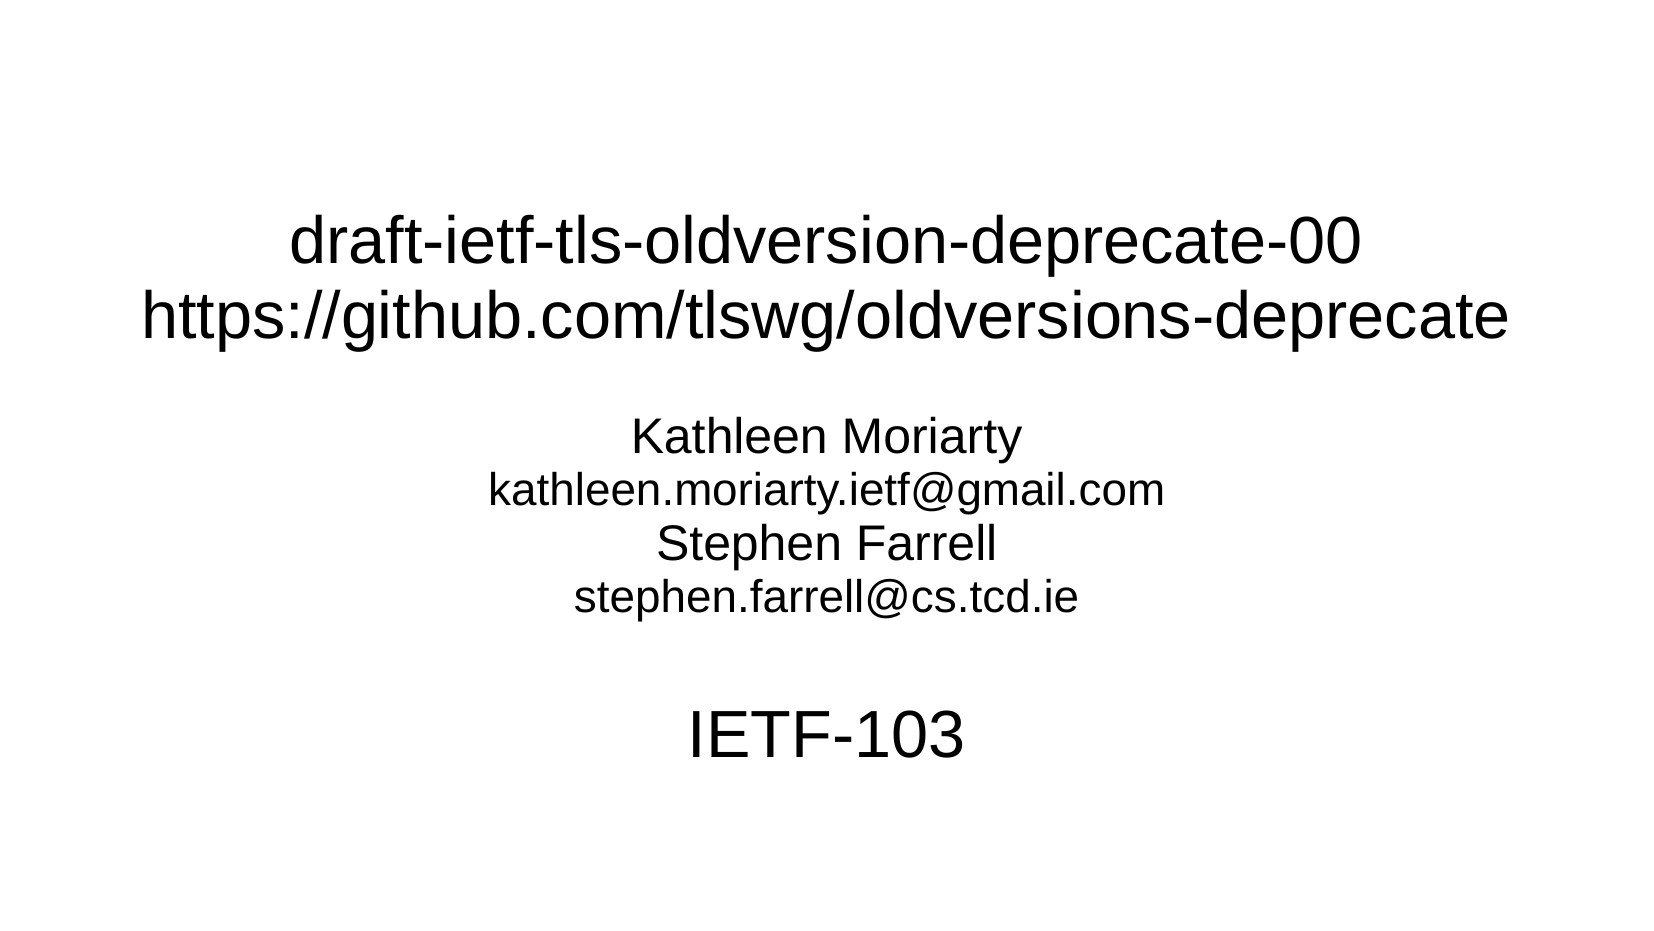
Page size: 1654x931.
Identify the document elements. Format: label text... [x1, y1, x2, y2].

subtitle draft-ietf-tls-oldversion-deprecate-00 https://github.com/tlswg/oldversions-deprecate Kathleen Moriarty kathleen.moriarty.ietf@gmail.com Stephen Farrell stephen.farrell@cs.tcd.ie IETF-103 [82, 202, 1571, 772]
